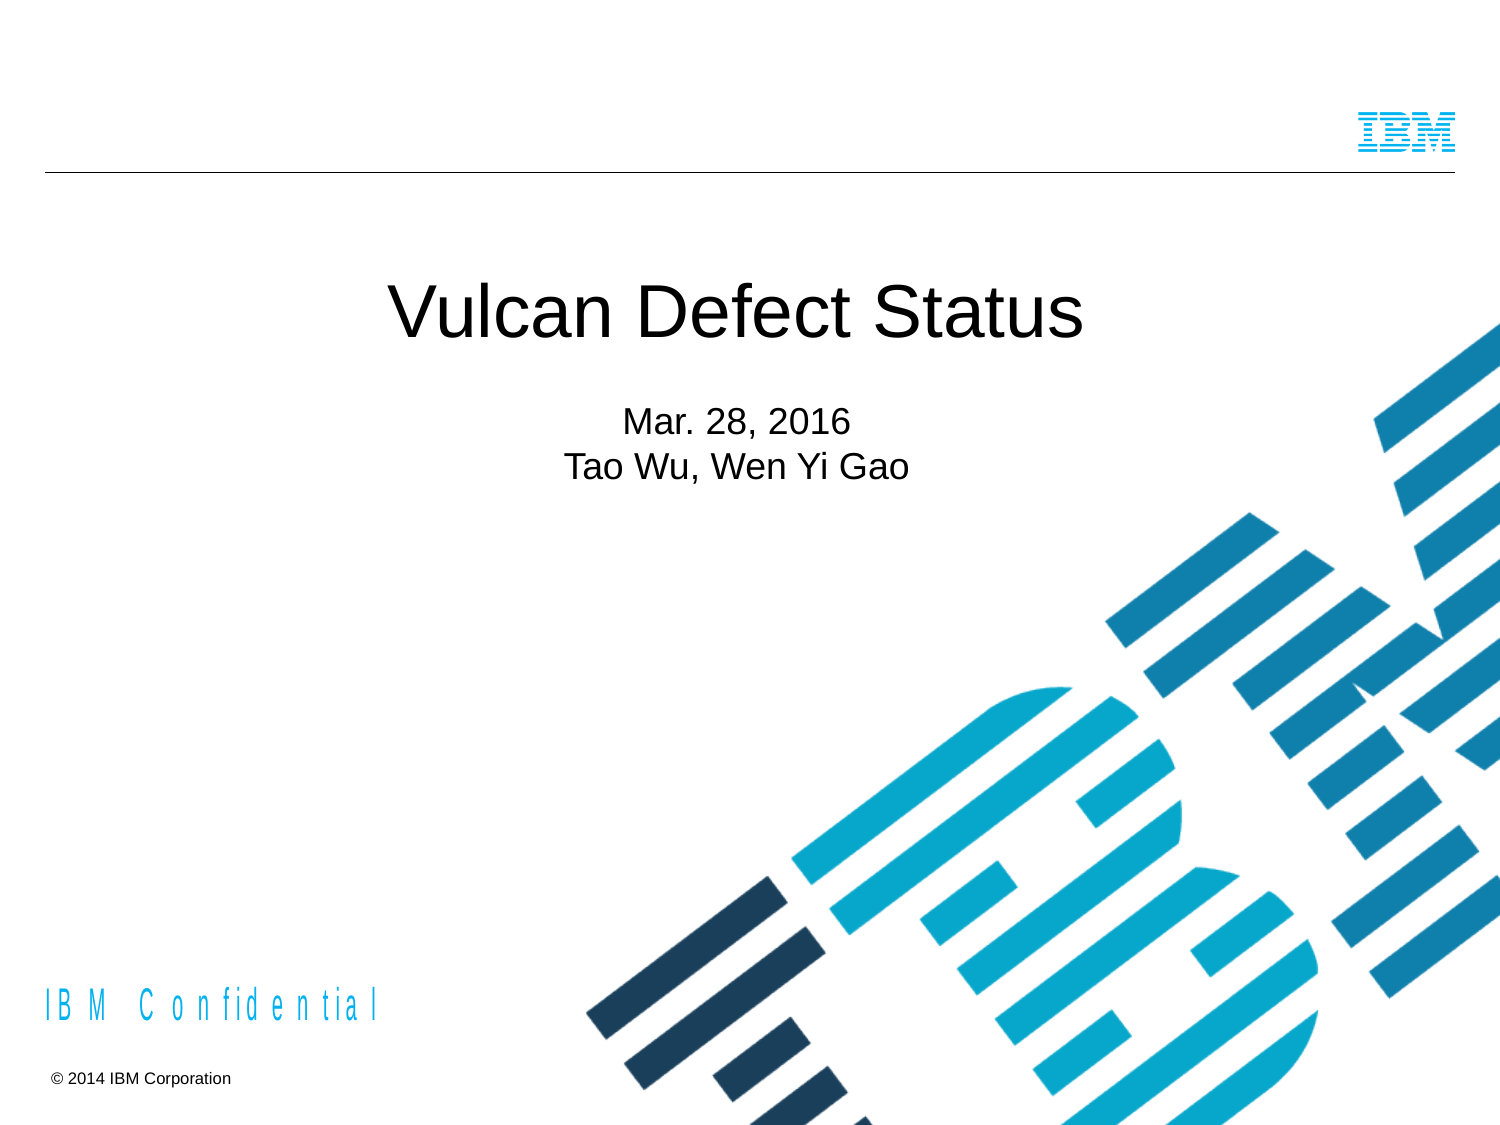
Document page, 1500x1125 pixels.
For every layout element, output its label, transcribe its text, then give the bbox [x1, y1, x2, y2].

picture [29, 972, 400, 1040]
title Vulcan Defect Status Mar. 28, 2016 Tao Wu, Wen Yi Gao [22, 196, 1416, 554]
picture [1358, 112, 1455, 152]
picture [585, 308, 1500, 1125]
